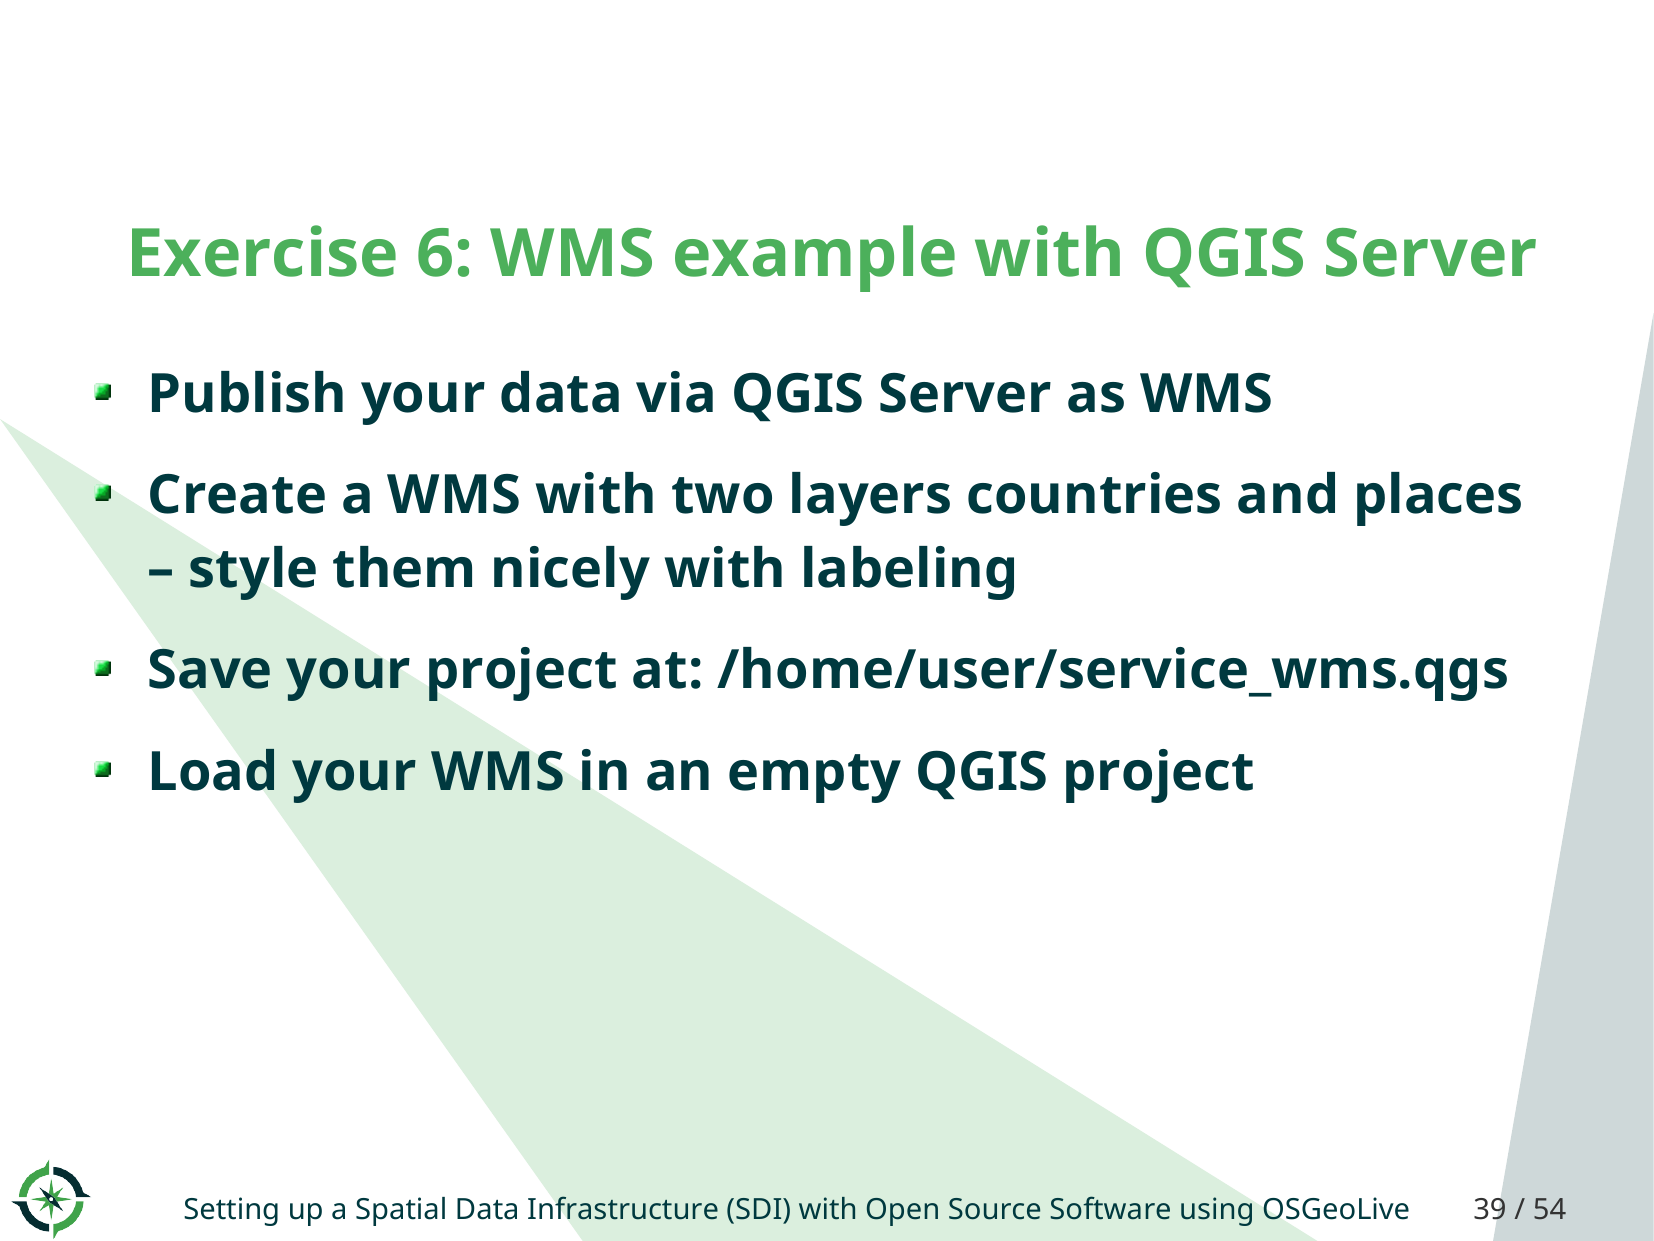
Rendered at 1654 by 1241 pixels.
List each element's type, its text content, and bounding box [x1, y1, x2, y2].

list Publish your data via QGIS Server as WMS Create a WMS with two layers countries and places – style them nicely with labeling Save your project at: /home/user/service_wms.qgs Load your WMS in an empty QGIS project [76, 354, 1565, 1173]
title Exercise 6: WMS example with QGIS Server [88, 173, 1577, 329]
picture [10, 1158, 92, 1240]
